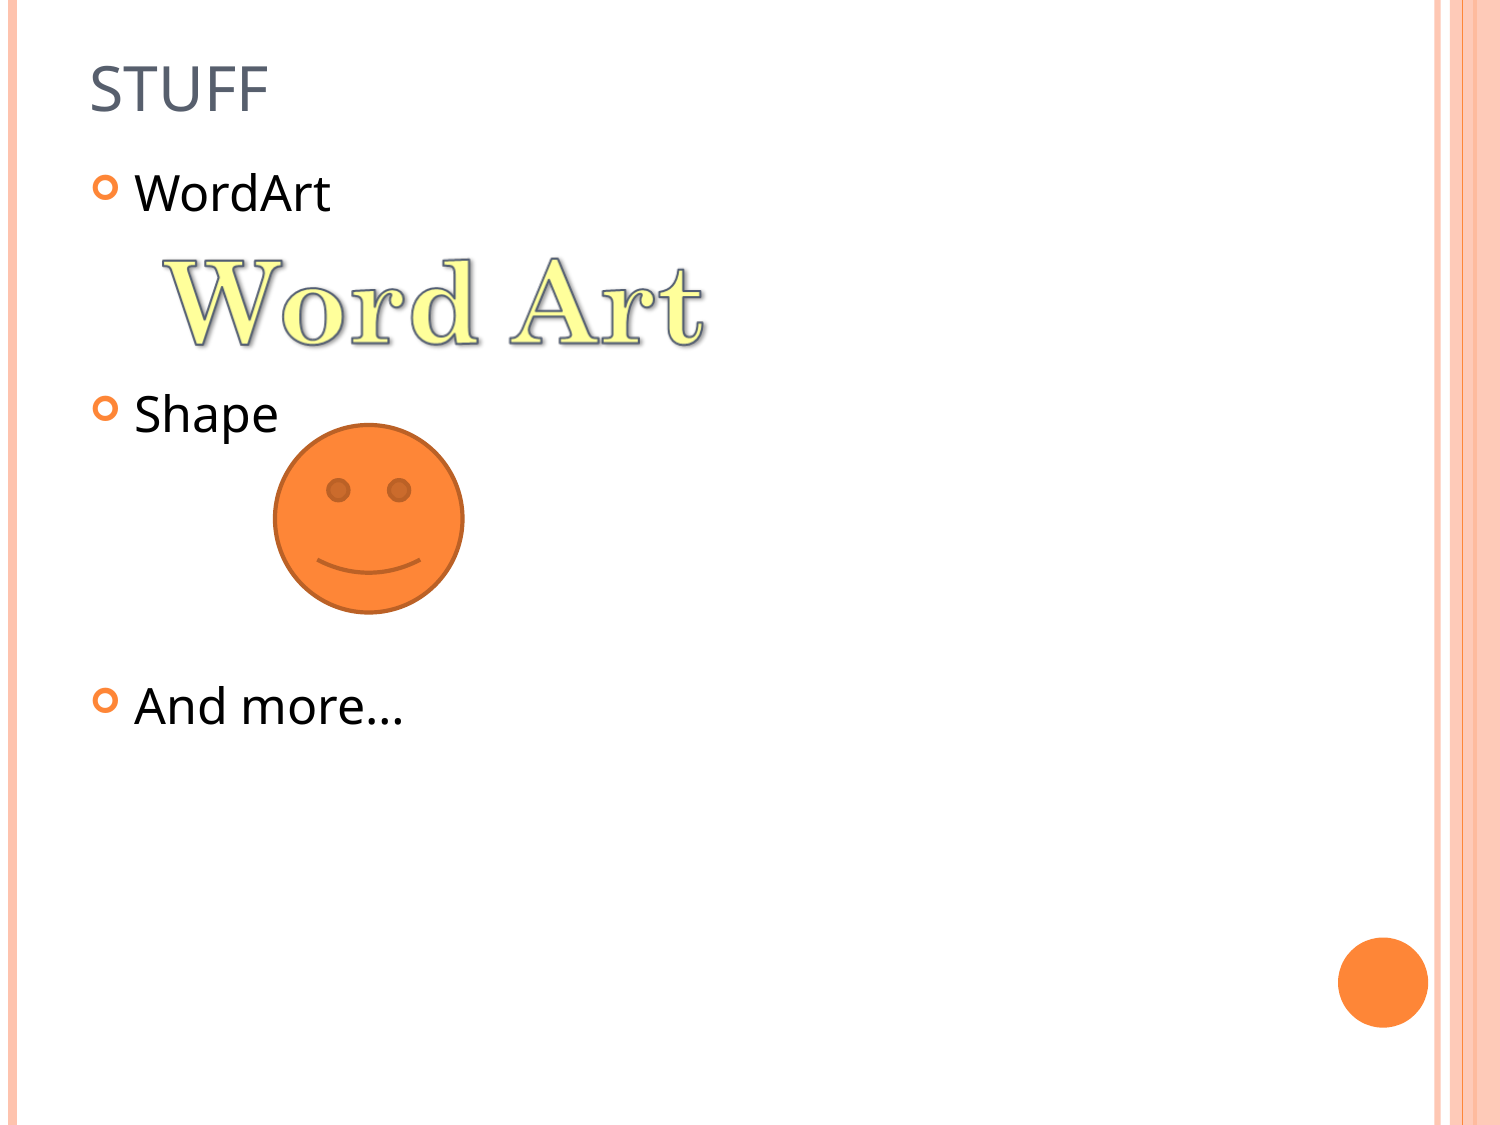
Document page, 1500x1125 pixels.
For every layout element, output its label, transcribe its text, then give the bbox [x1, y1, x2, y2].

list WordArt Shape And more… [74, 149, 1300, 1062]
text_box [274, 424, 463, 613]
picture [95, 191, 783, 378]
title STUFF [74, 44, 1300, 138]
